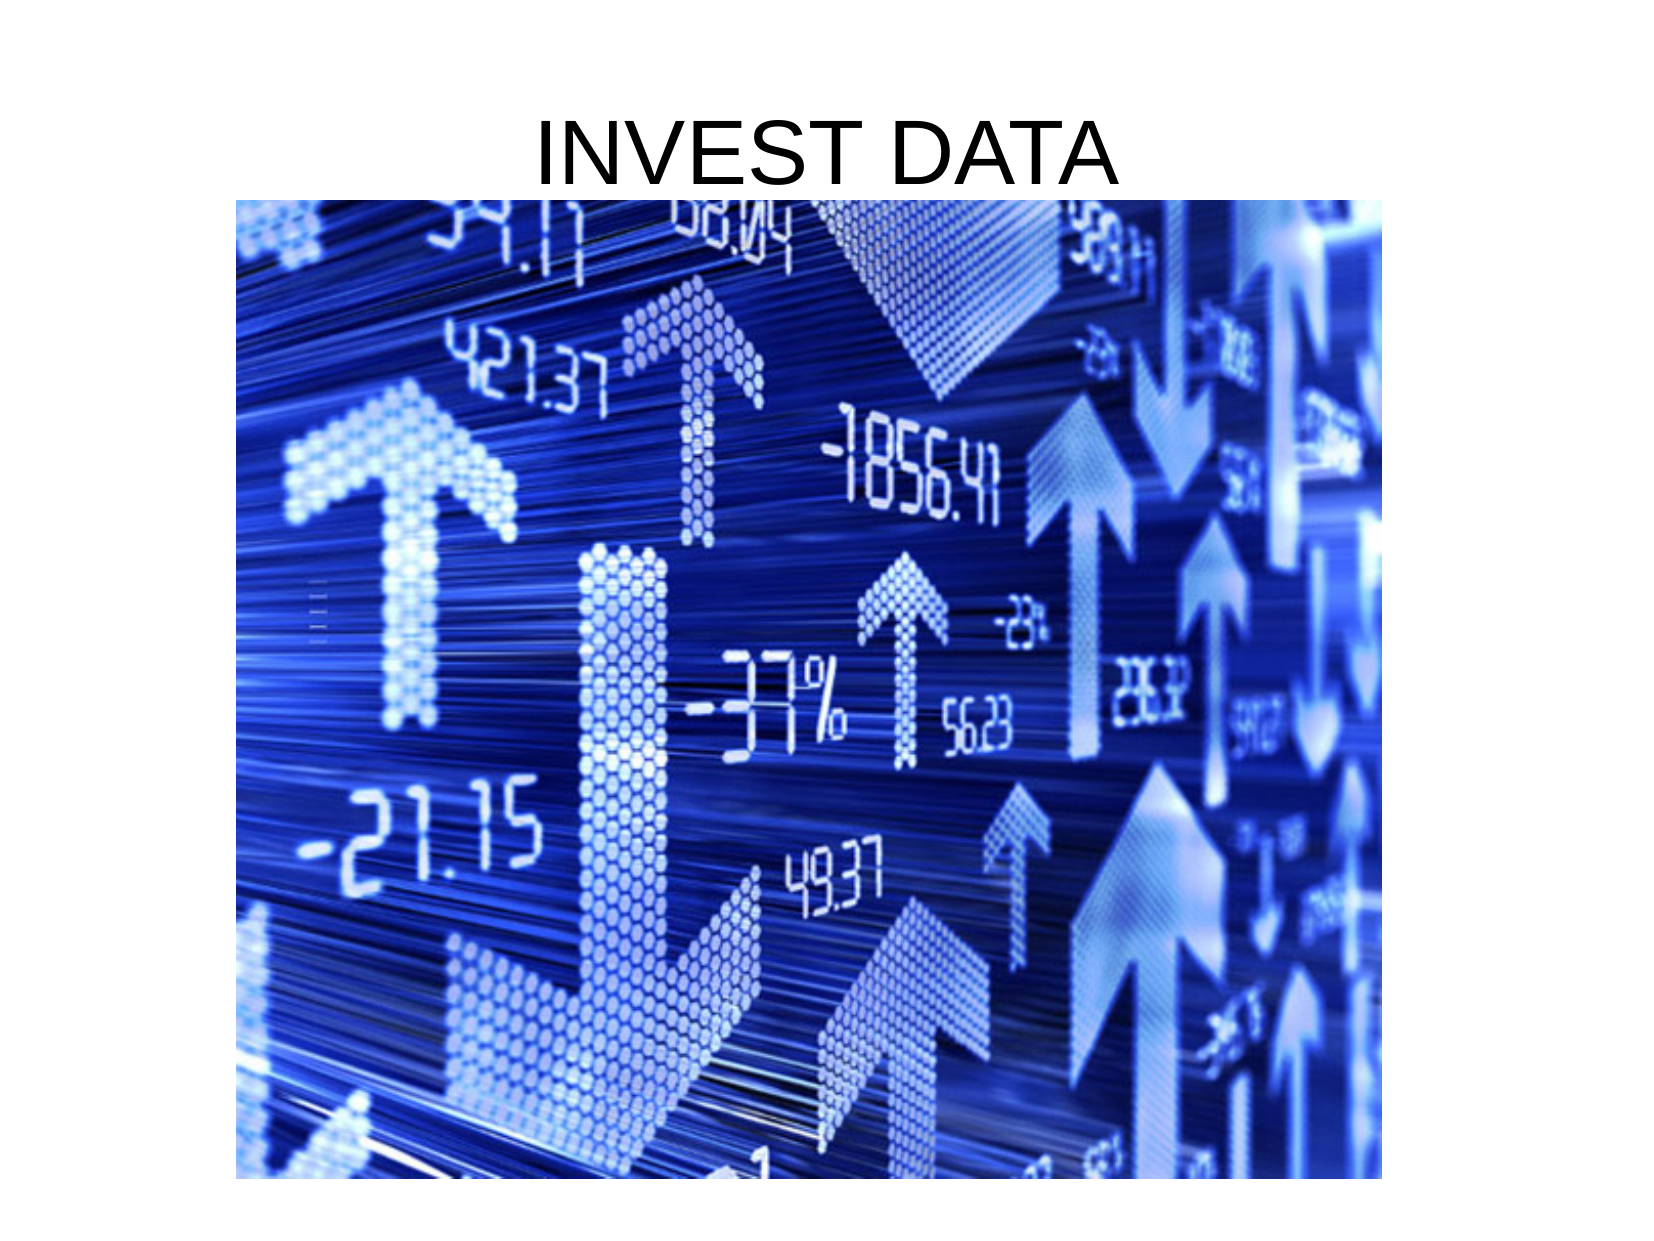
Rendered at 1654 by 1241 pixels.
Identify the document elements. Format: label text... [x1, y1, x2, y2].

title INVEST DATA [82, 49, 1571, 257]
picture [236, 200, 1382, 1179]
